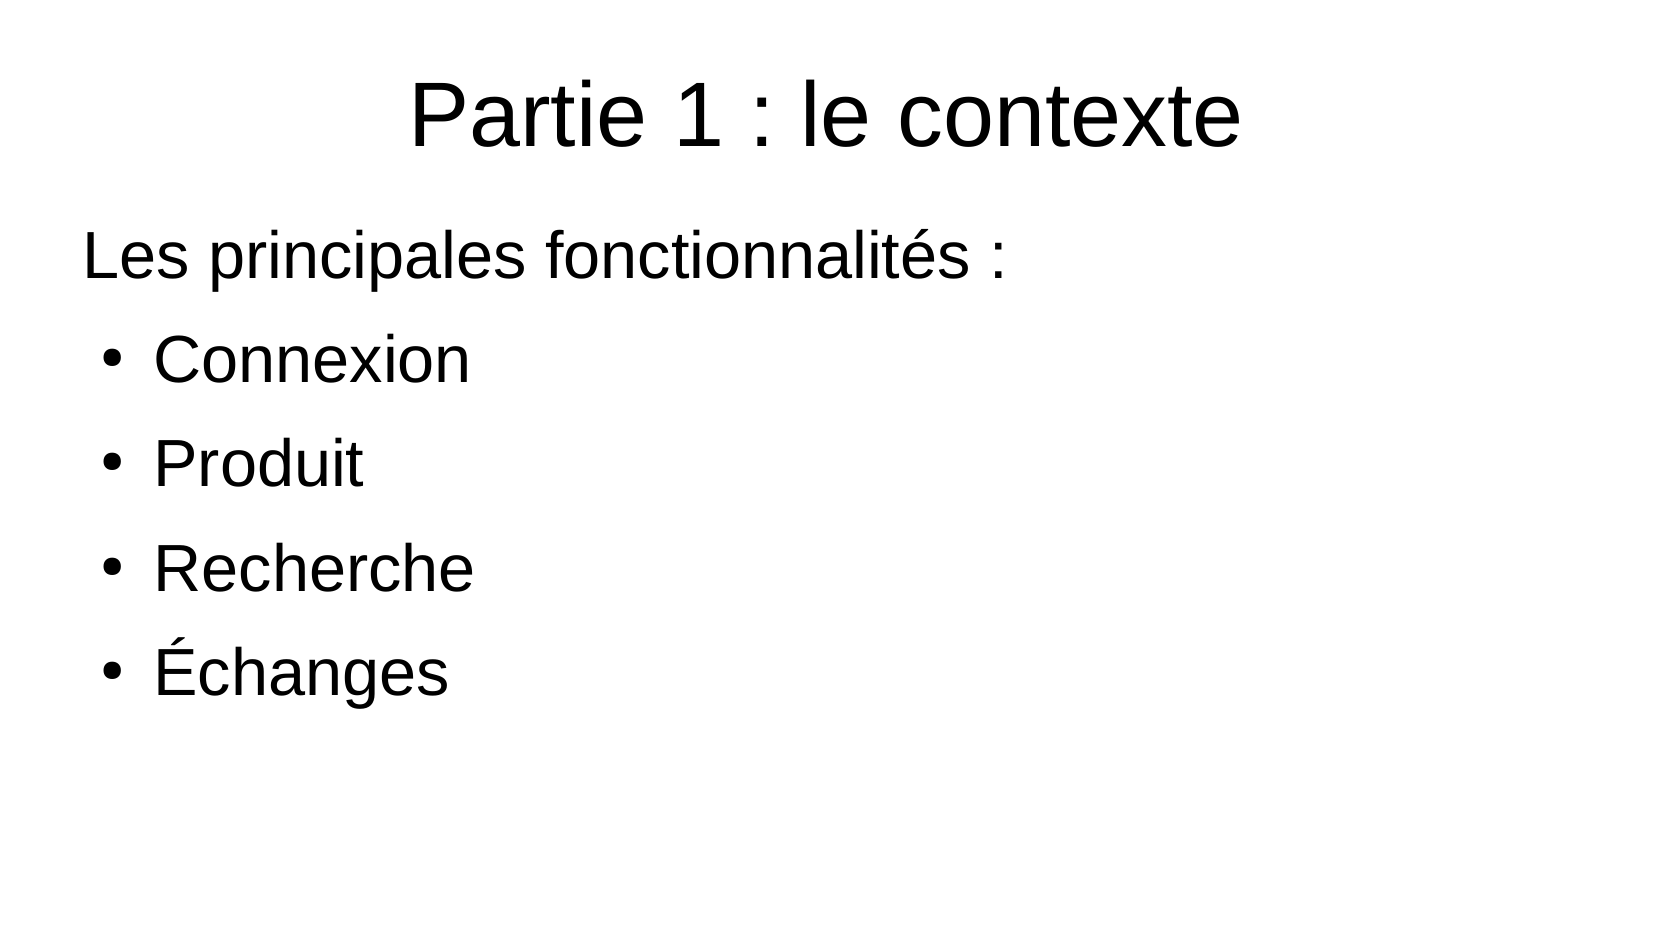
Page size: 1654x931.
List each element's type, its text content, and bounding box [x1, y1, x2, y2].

list Les principales fonctionnalités : Connexion Produit Recherche Échanges [82, 217, 1571, 758]
title Partie 1 : le contexte [82, 37, 1571, 193]
